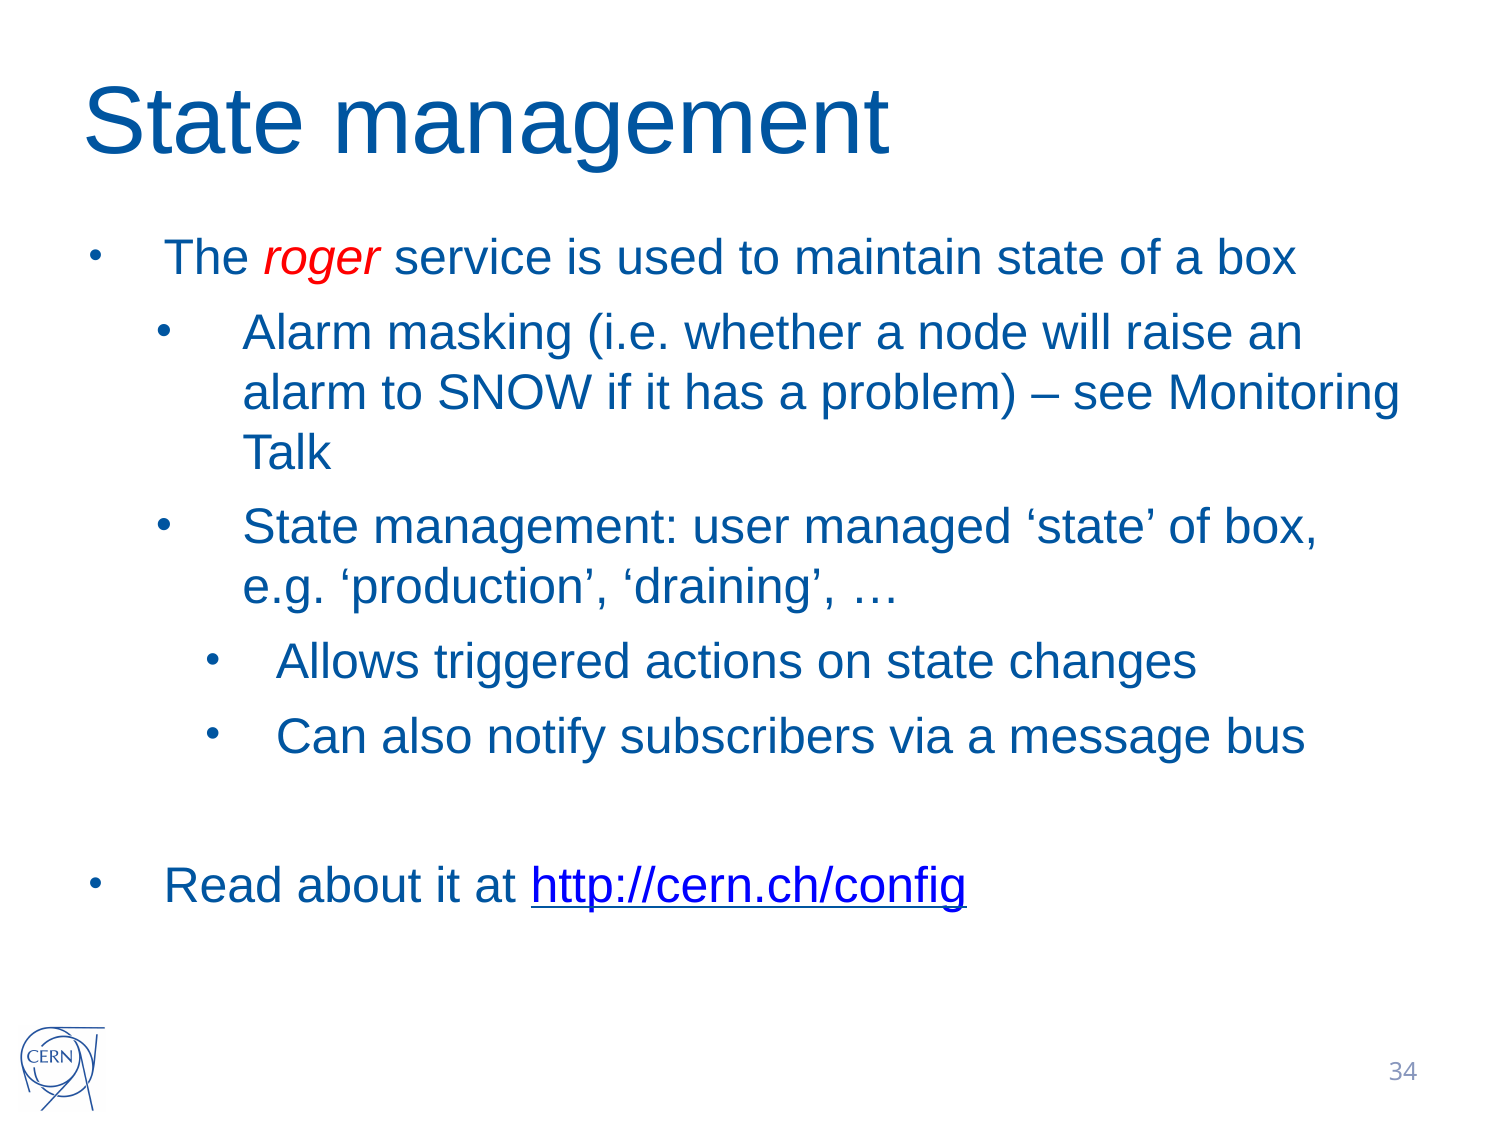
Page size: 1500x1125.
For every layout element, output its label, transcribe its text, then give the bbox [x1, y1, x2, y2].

title State management [75, 13, 1425, 217]
list The roger service is used to maintain state of a box Alarm masking (i.e. whether a node will raise an alarm to SNOW if it has a problem) – see Monitoring Talk State management: user managed ‘state’ of box, e.g. ‘production’, ‘draining’, … Allows triggered actions on state changes Can also notify subscribers via a message bus Read about it at http://cern.ch/config [75, 217, 1425, 1125]
slide_number <number> [1342, 1051, 1425, 1095]
picture [18, 1025, 75, 1112]
